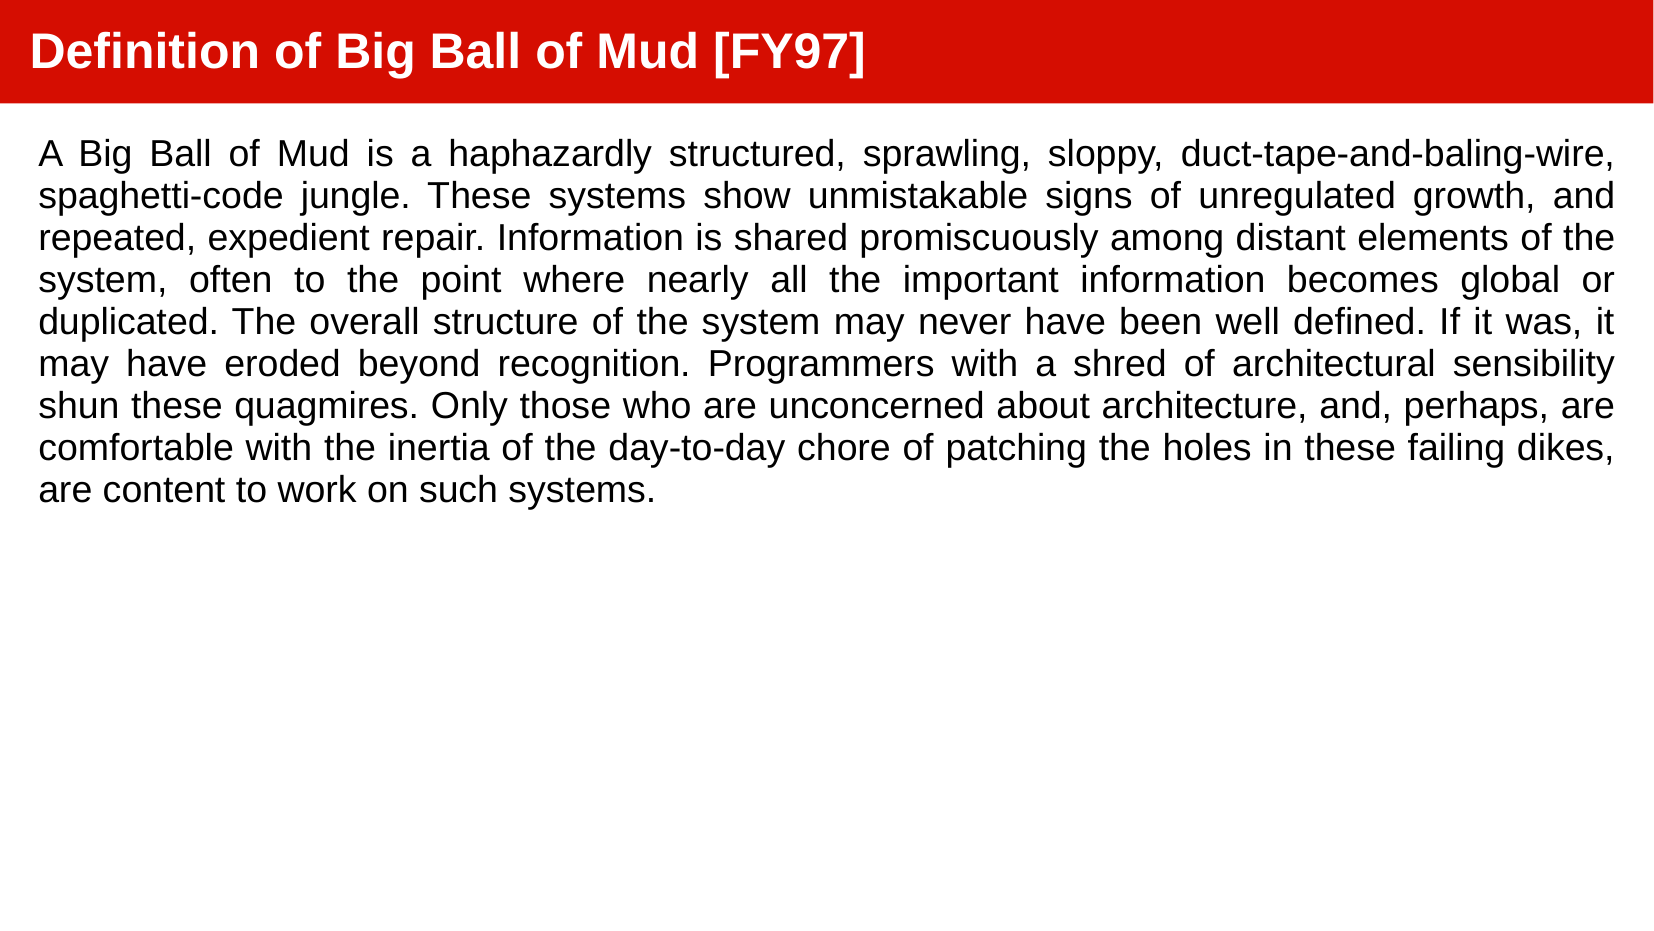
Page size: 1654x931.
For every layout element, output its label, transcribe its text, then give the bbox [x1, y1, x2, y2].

title Definition of Big Ball of Mud [FY97] [0, 0, 1654, 104]
subtitle A Big Ball of Mud is a haphazardly structured, sprawling, sloppy, duct-tape-and-baling-wire, spaghetti-code jungle. These systems show unmistakable signs of unregulated growth, and repeated, expedient repair. Information is shared promiscuously among distant elements of the system, often to the point where nearly all the important information becomes global or duplicated. The overall structure of the system may never have been well defined. If it was, it may have eroded beyond recognition. Programmers with a shred of architectural sensibility shun these quagmires. Only those who are unconcerned about architecture, and, perhaps, are comfortable with the inertia of the day-to-day chore of patching the holes in these failing dikes, are content to work on such systems. [29, 132, 1625, 901]
